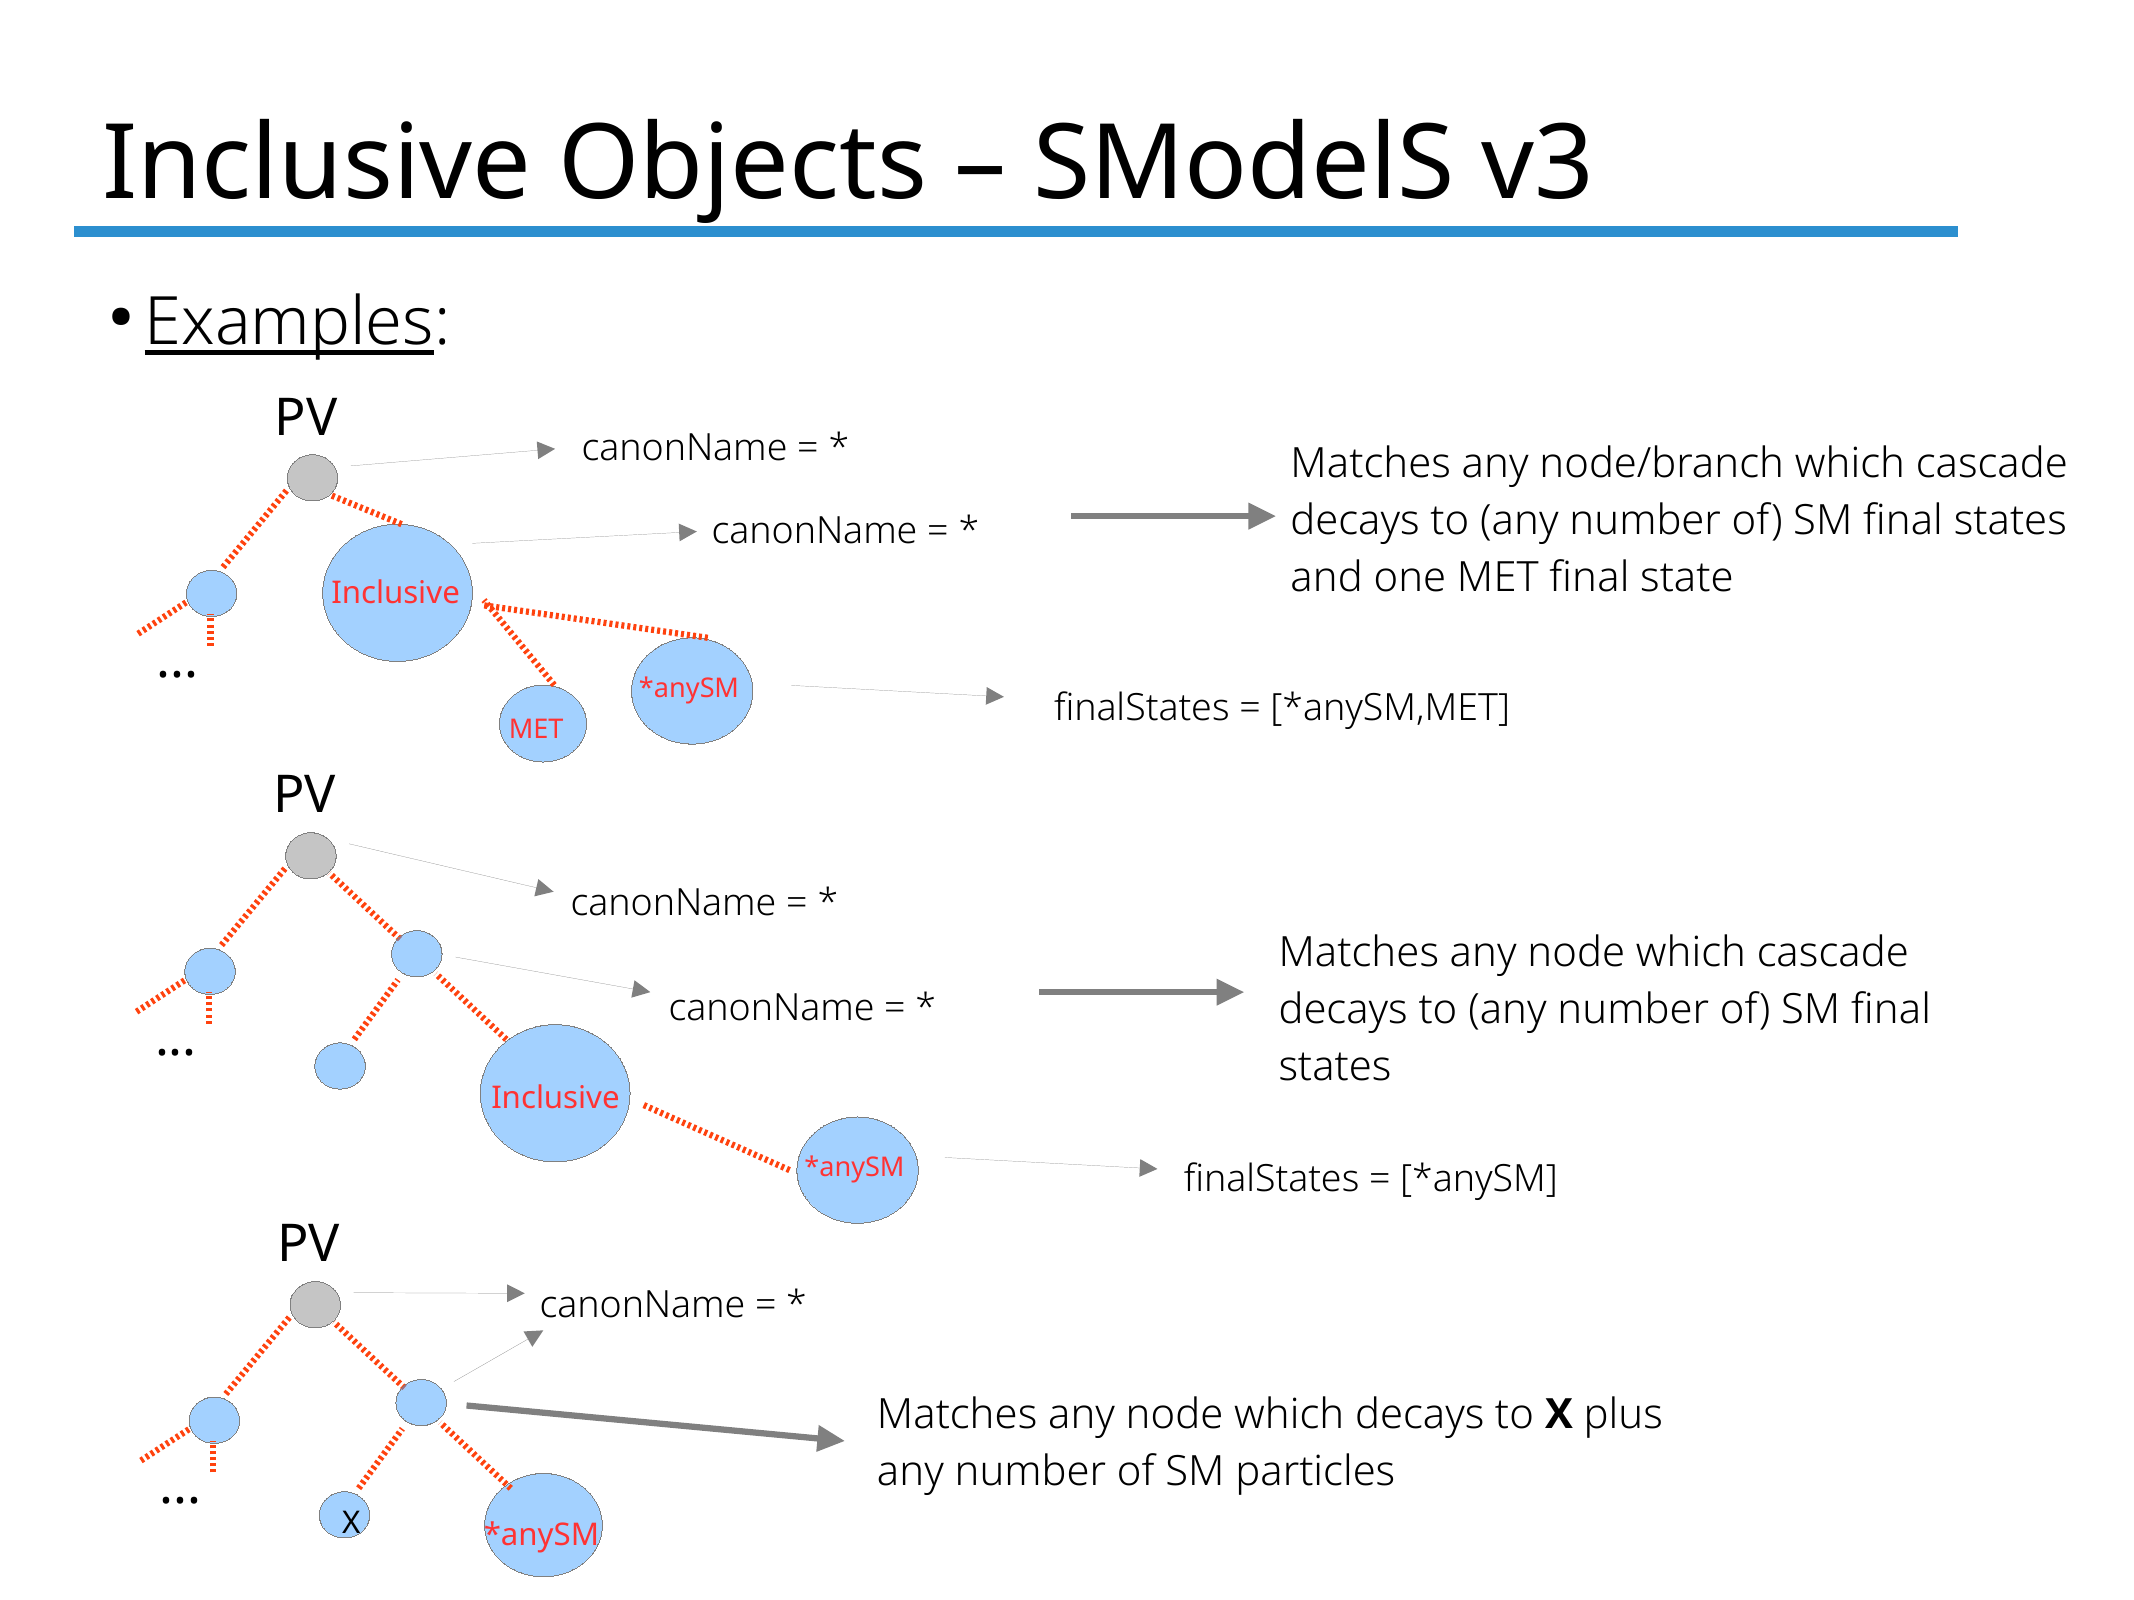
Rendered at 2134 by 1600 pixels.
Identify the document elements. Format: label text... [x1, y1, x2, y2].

text_box Examples: [94, 265, 567, 367]
text_box PV [262, 1198, 366, 1286]
text_box Inclusive [476, 1067, 644, 1143]
text_box Inclusive Objects – SModelS v3 [78, 70, 1620, 243]
text_box [661, 737, 723, 745]
text_box canonName = * [555, 868, 923, 929]
text_box canonName = * [524, 1269, 891, 1331]
text_box finalStates = [*anySM] [1169, 1144, 1749, 1205]
text_box *anySM [624, 661, 792, 737]
text_box [489, 1473, 598, 1504]
text_box [521, 757, 565, 763]
text_box [341, 638, 454, 662]
text_box [642, 637, 743, 661]
text_box canonName = * [566, 413, 934, 474]
text_box Matches any node which decays to X plus any number of SM particles [862, 1375, 1701, 1488]
text_box [507, 685, 580, 702]
text_box ... [141, 614, 221, 701]
text_box [186, 570, 237, 615]
text_box [391, 930, 443, 977]
text_box canonName = * [653, 972, 1021, 1034]
text_box [287, 459, 338, 501]
text_box Matches any node which cascade decays to (any number of) SM final states [1263, 914, 2044, 1075]
text_box [319, 1498, 327, 1532]
text_box [285, 837, 337, 879]
text_box *anySM [469, 1504, 637, 1580]
text_box Matches any node/branch which cascade decays to (any number of) SM final states and one MET final state [1275, 425, 2132, 634]
text_box [807, 1116, 908, 1140]
text_box PV [259, 372, 364, 459]
text_box MET [494, 702, 615, 757]
text_box *anySM [789, 1140, 957, 1216]
text_box Inclusive [316, 562, 484, 638]
text_box [290, 1286, 341, 1328]
text_box X [327, 1492, 390, 1544]
text_box canonName = * [696, 496, 1063, 557]
text_box [184, 948, 236, 993]
text_box [395, 1379, 447, 1426]
text_box [503, 1143, 607, 1162]
text_box [314, 1042, 366, 1090]
text_box [827, 1216, 889, 1224]
text_box [189, 1397, 240, 1442]
text_box ... [140, 992, 220, 1079]
text_box finalStates = [*anySM,MET] [1039, 673, 1619, 734]
text_box [485, 1024, 625, 1067]
text_box ... [144, 1441, 224, 1528]
text_box [330, 524, 465, 562]
text_box PV [258, 750, 362, 837]
